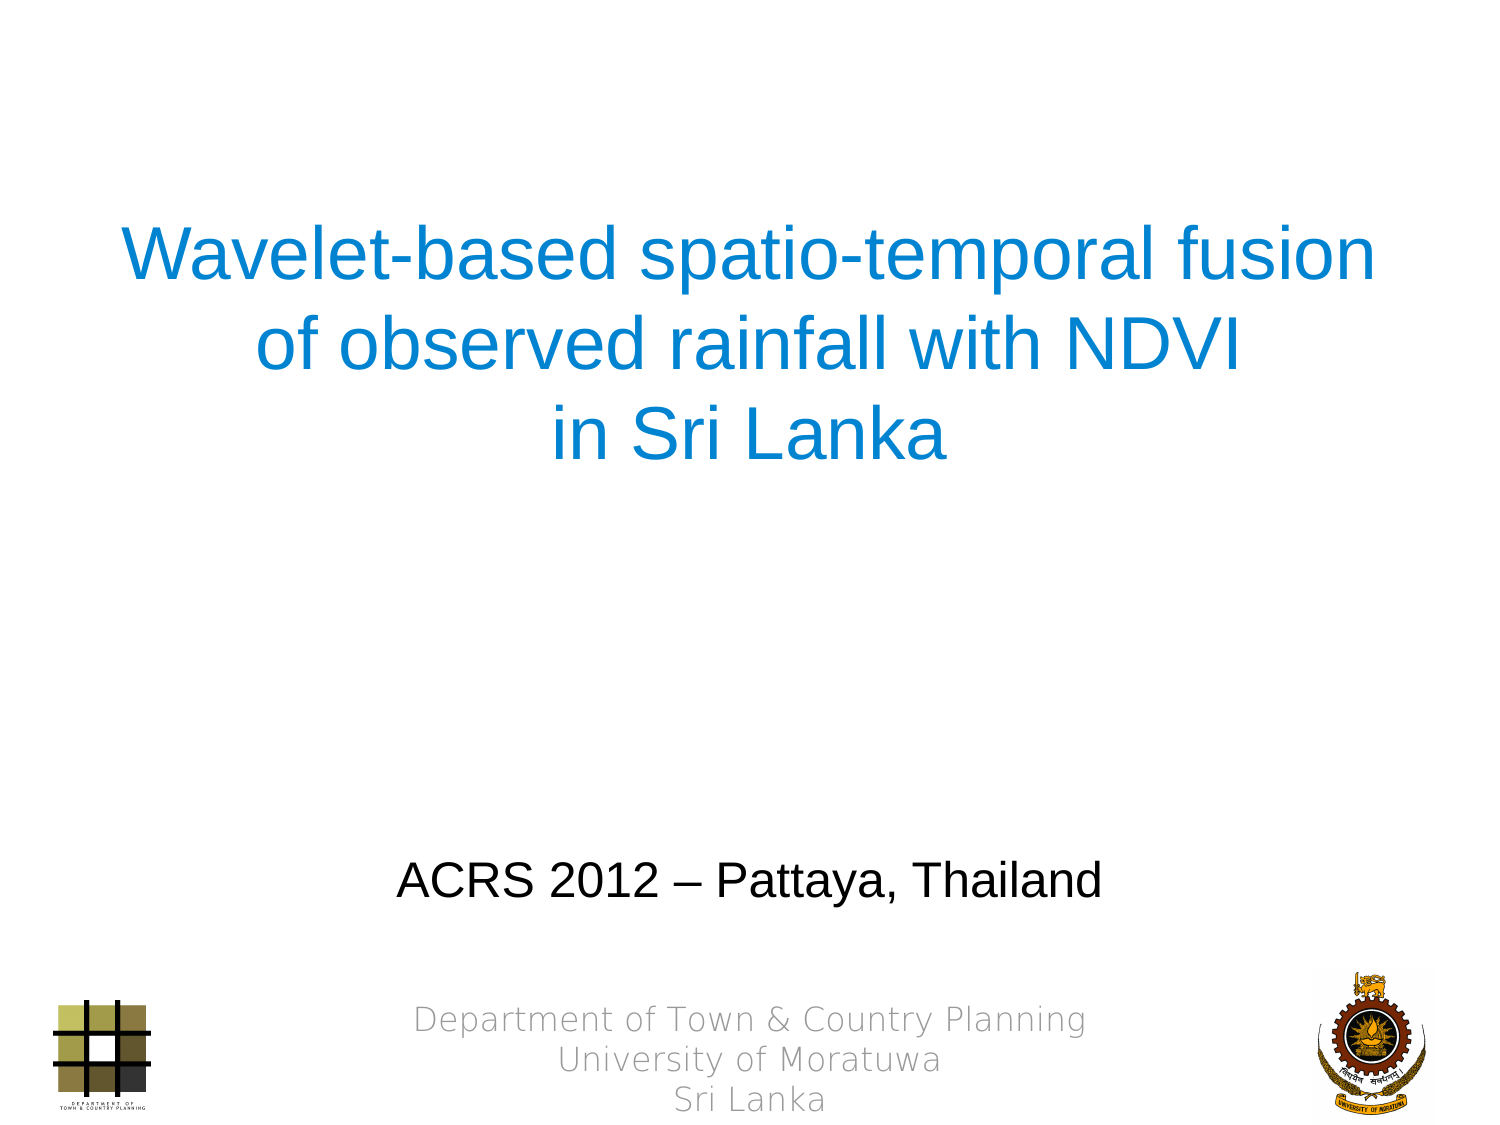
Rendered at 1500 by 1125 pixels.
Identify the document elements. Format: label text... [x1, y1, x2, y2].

picture [1312, 966, 1435, 1125]
picture [53, 1000, 151, 1110]
subtitle ACRS 2012 – Pattaya, Thailand [75, 840, 1426, 916]
title Wavelet-based spatio-temporal fusion of observed rainfall with NDVI in Sri Lanka [75, 196, 1426, 482]
